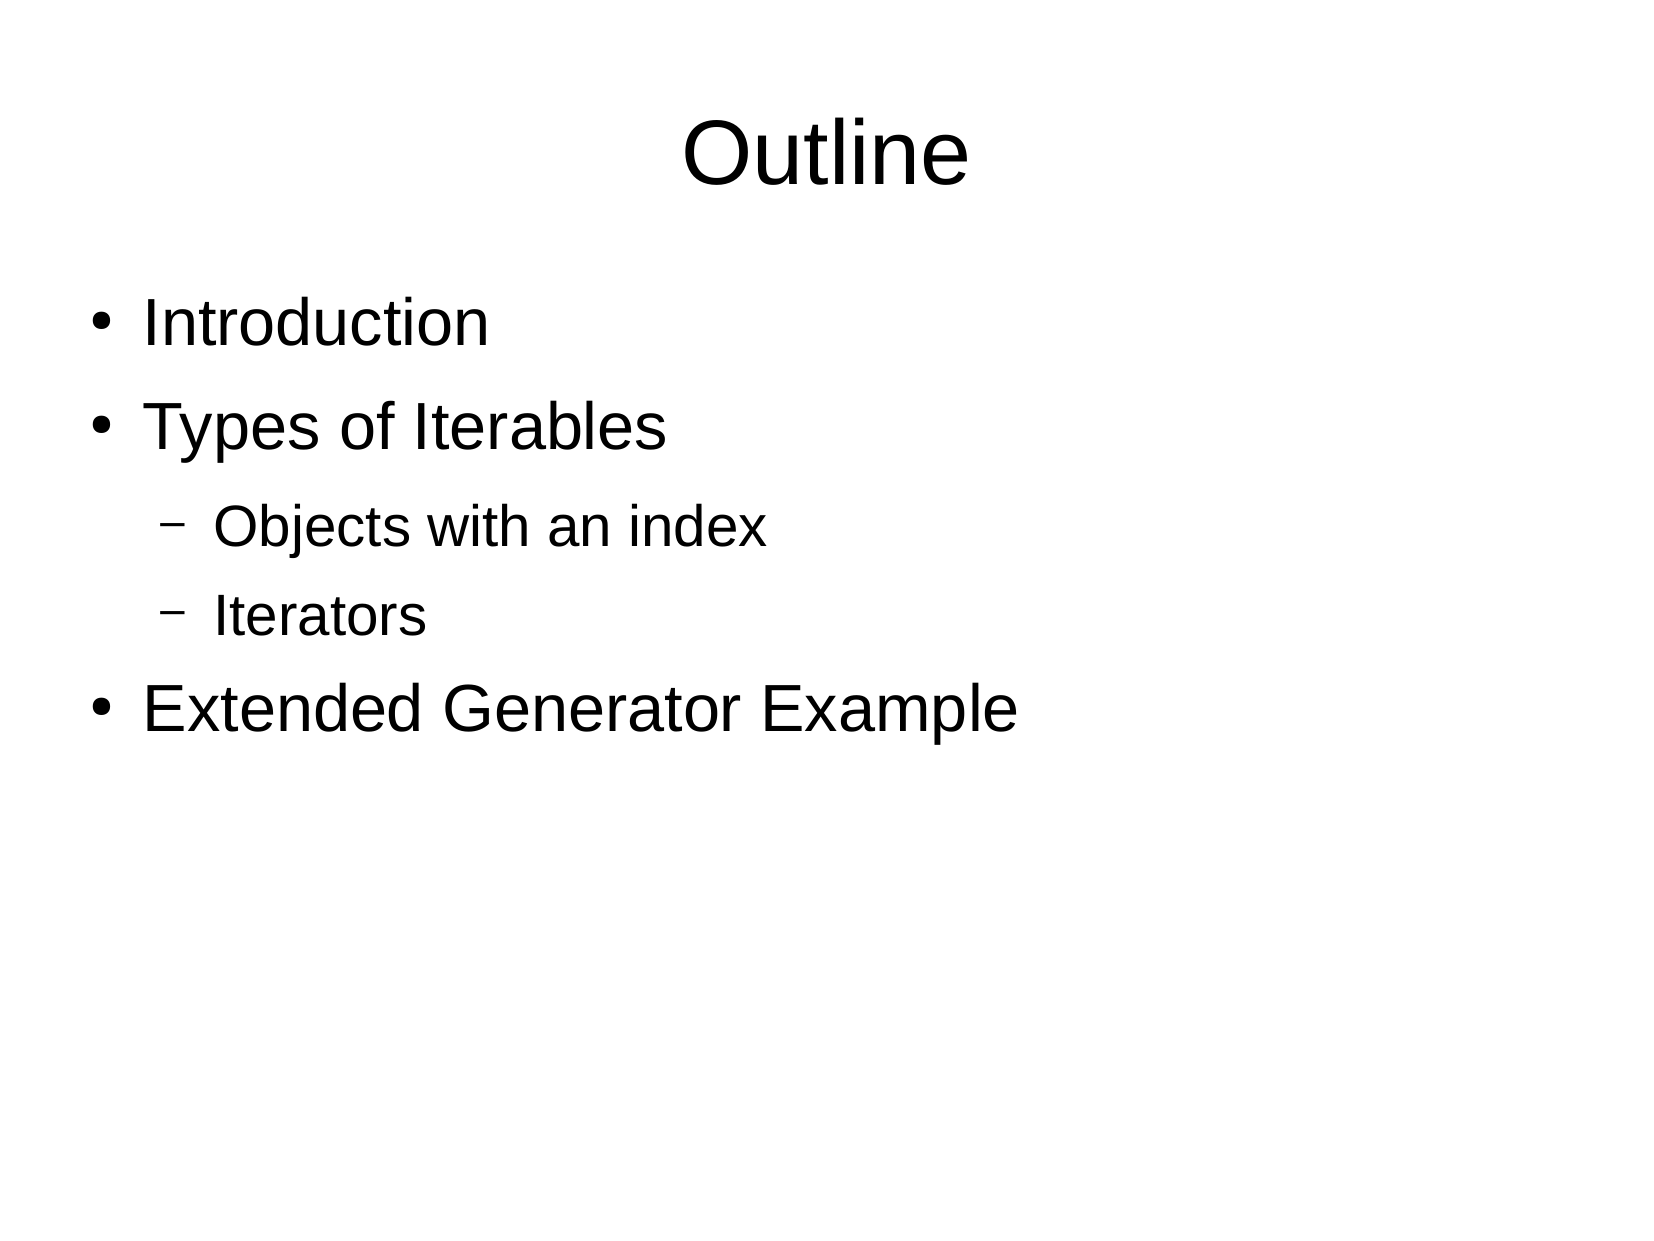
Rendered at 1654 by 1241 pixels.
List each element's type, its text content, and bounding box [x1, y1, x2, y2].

title Outline [82, 49, 1571, 257]
list Introduction Types of Iterables Objects with an index Iterators Extended Generator Example [71, 285, 1561, 1104]
